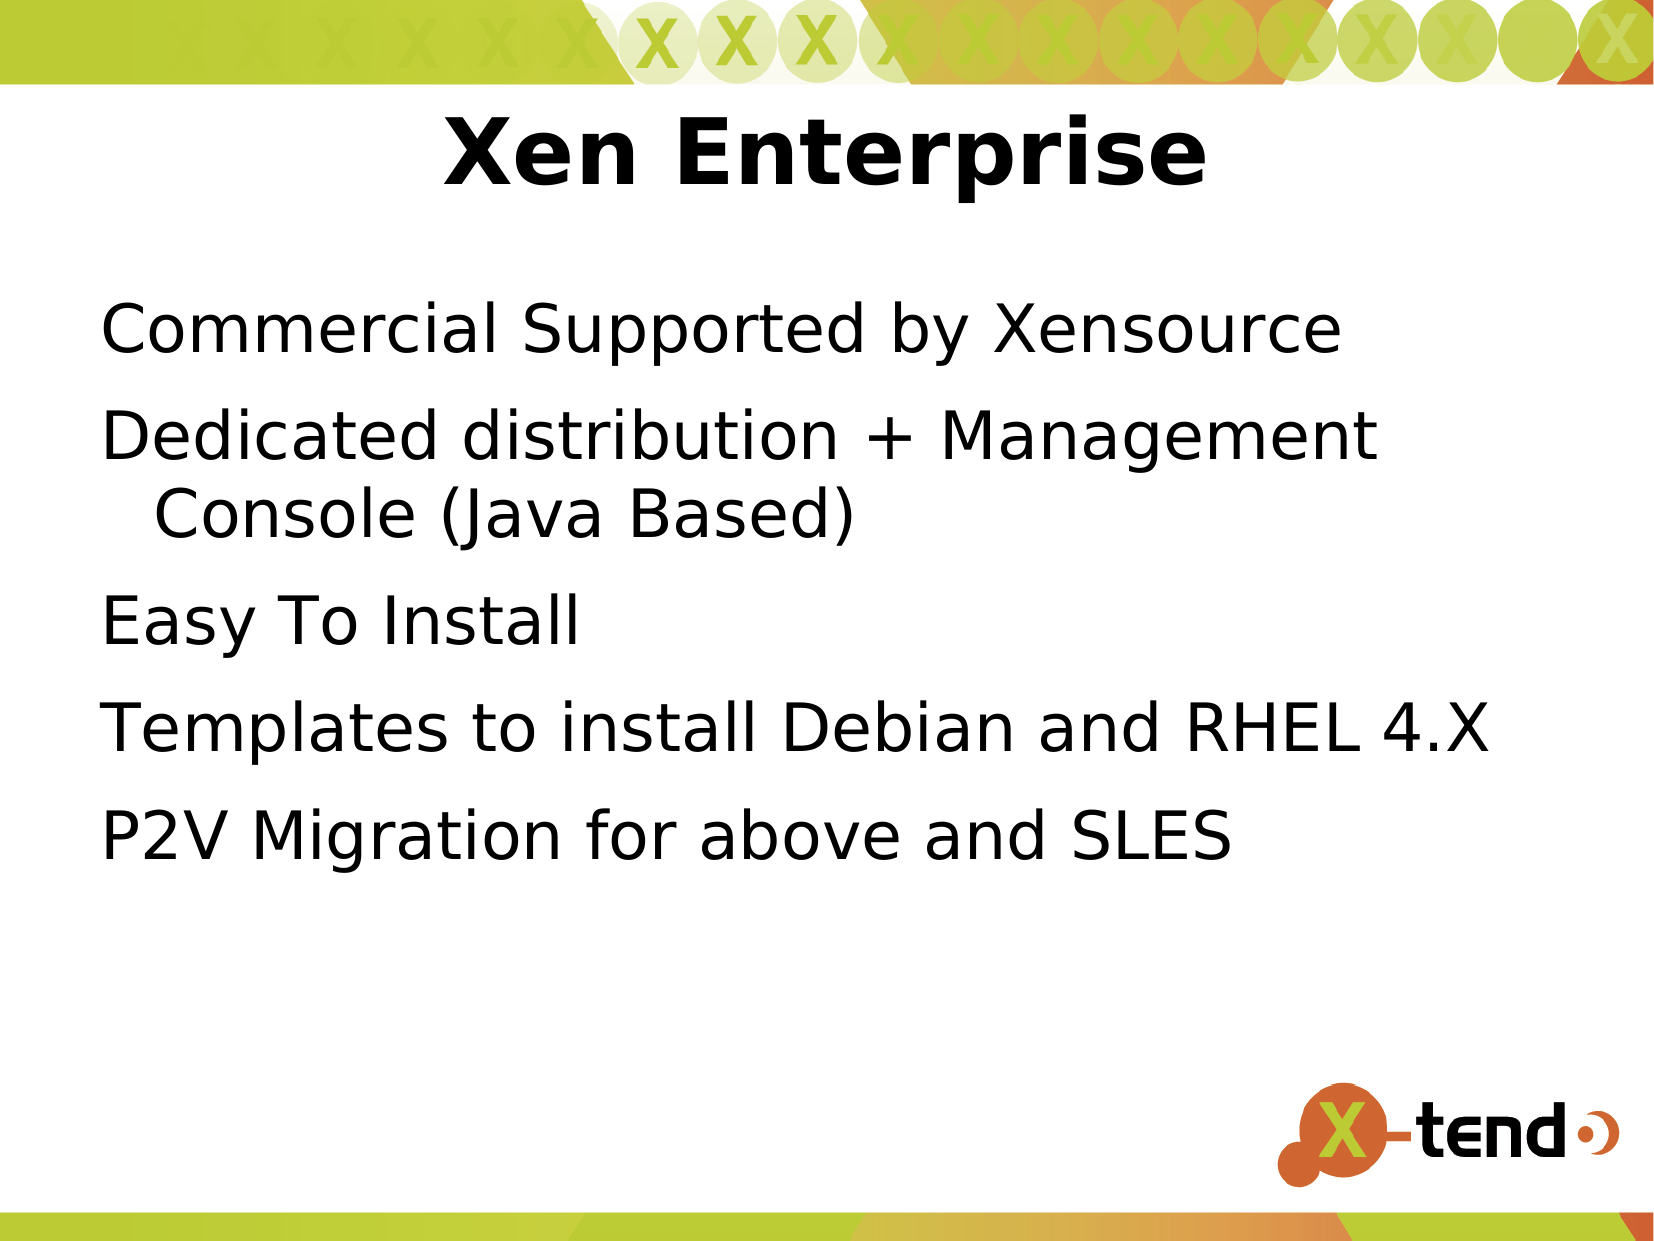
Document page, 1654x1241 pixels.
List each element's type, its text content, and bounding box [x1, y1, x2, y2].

picture [0, 0, 1654, 1241]
title Xen Enterprise [82, 49, 1571, 257]
list Commercial Supported by Xensource Dedicated distribution + Management Console (Java Based) Easy To Install Templates to install Debian and RHEL 4.X P2V Migration for above and SLES [82, 290, 1571, 1109]
